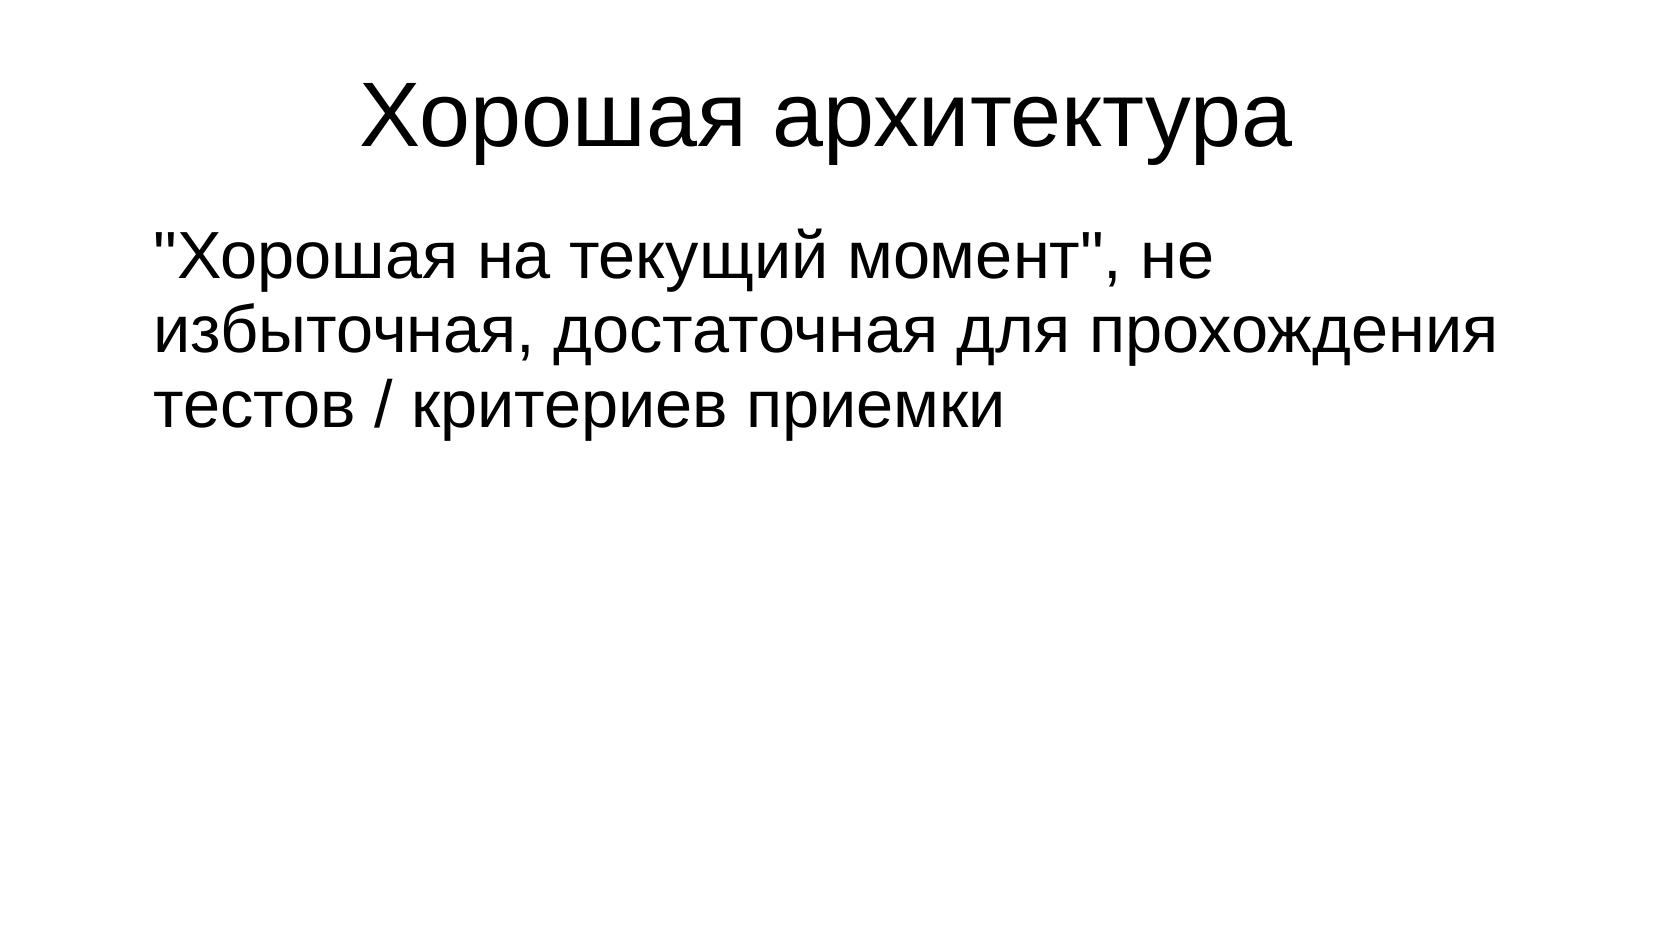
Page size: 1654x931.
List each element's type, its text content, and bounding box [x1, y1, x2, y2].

title Хорошая архитектура [82, 37, 1571, 193]
list "Хорошая на текущий момент", не избыточная, достаточная для прохождения тестов / критериев приемки [82, 217, 1571, 758]
